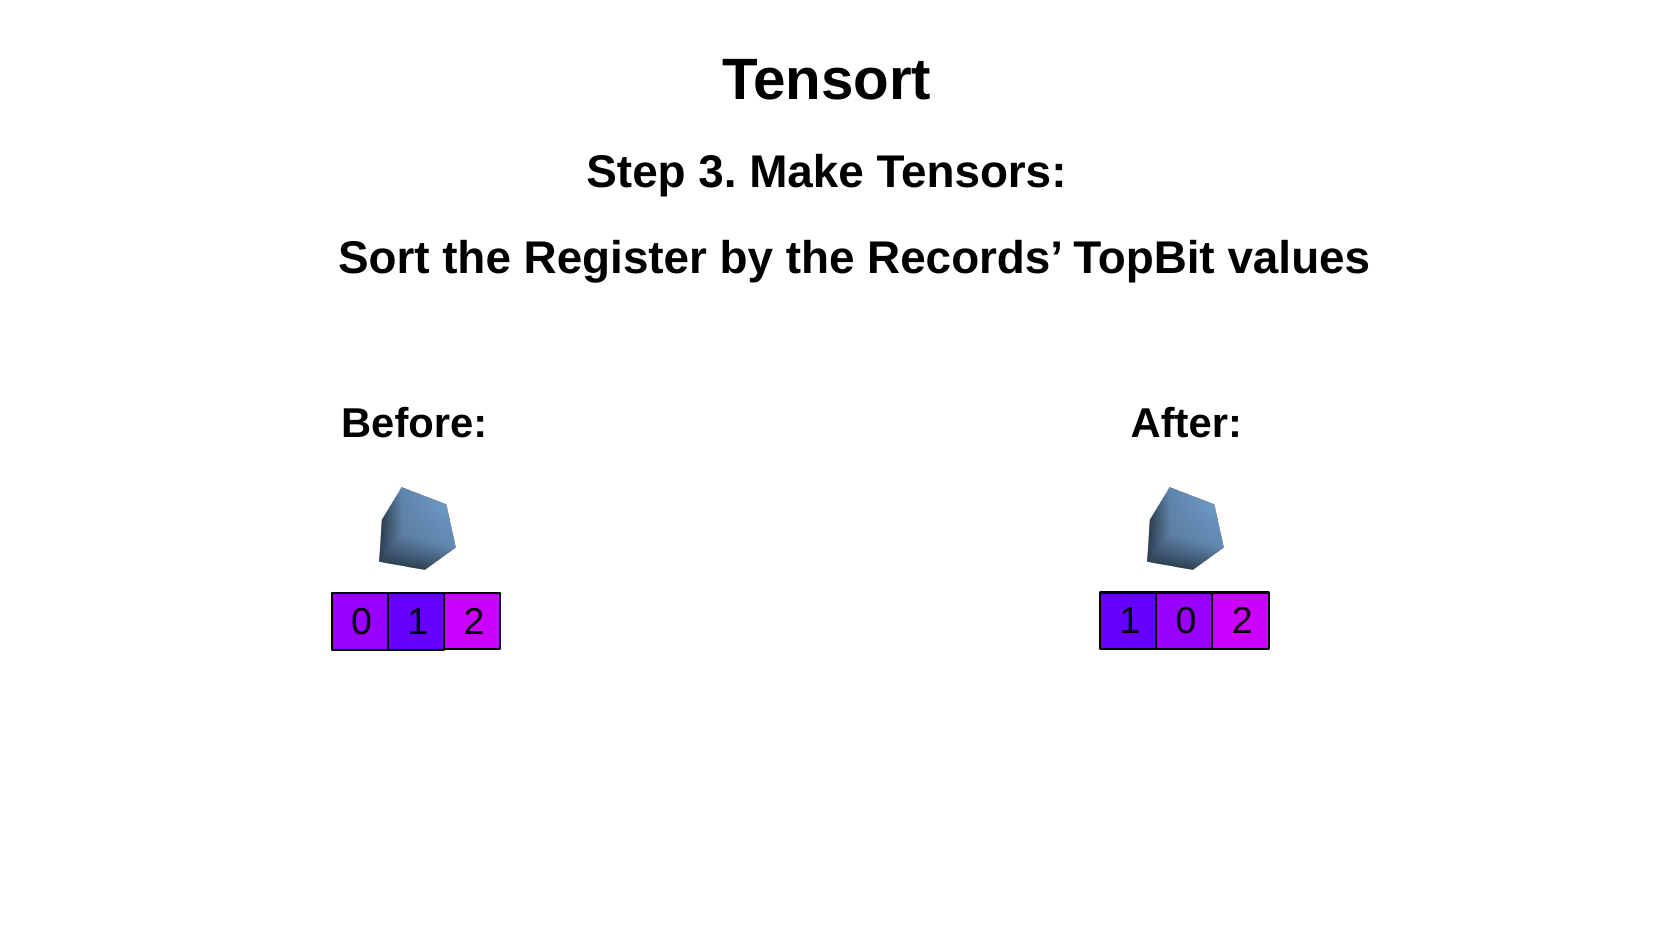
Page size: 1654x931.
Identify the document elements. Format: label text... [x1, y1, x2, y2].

text_box Step 3. Make Tensors: [571, 138, 1467, 257]
text_box 1 [1104, 591, 1161, 649]
text_box 0 [336, 593, 393, 651]
text_box 1 [392, 592, 449, 650]
text_box [331, 593, 336, 650]
text_box 0 [1160, 592, 1218, 650]
text_box Sort the Register by the Records’ TopBit values [246, 225, 1463, 292]
title Tensort [82, 2, 1571, 158]
text_box After: [1042, 367, 1331, 480]
text_box 2 [449, 592, 505, 650]
text_box 2 [1218, 592, 1274, 650]
text_box [1099, 592, 1104, 649]
subtitle Before: [270, 367, 559, 480]
